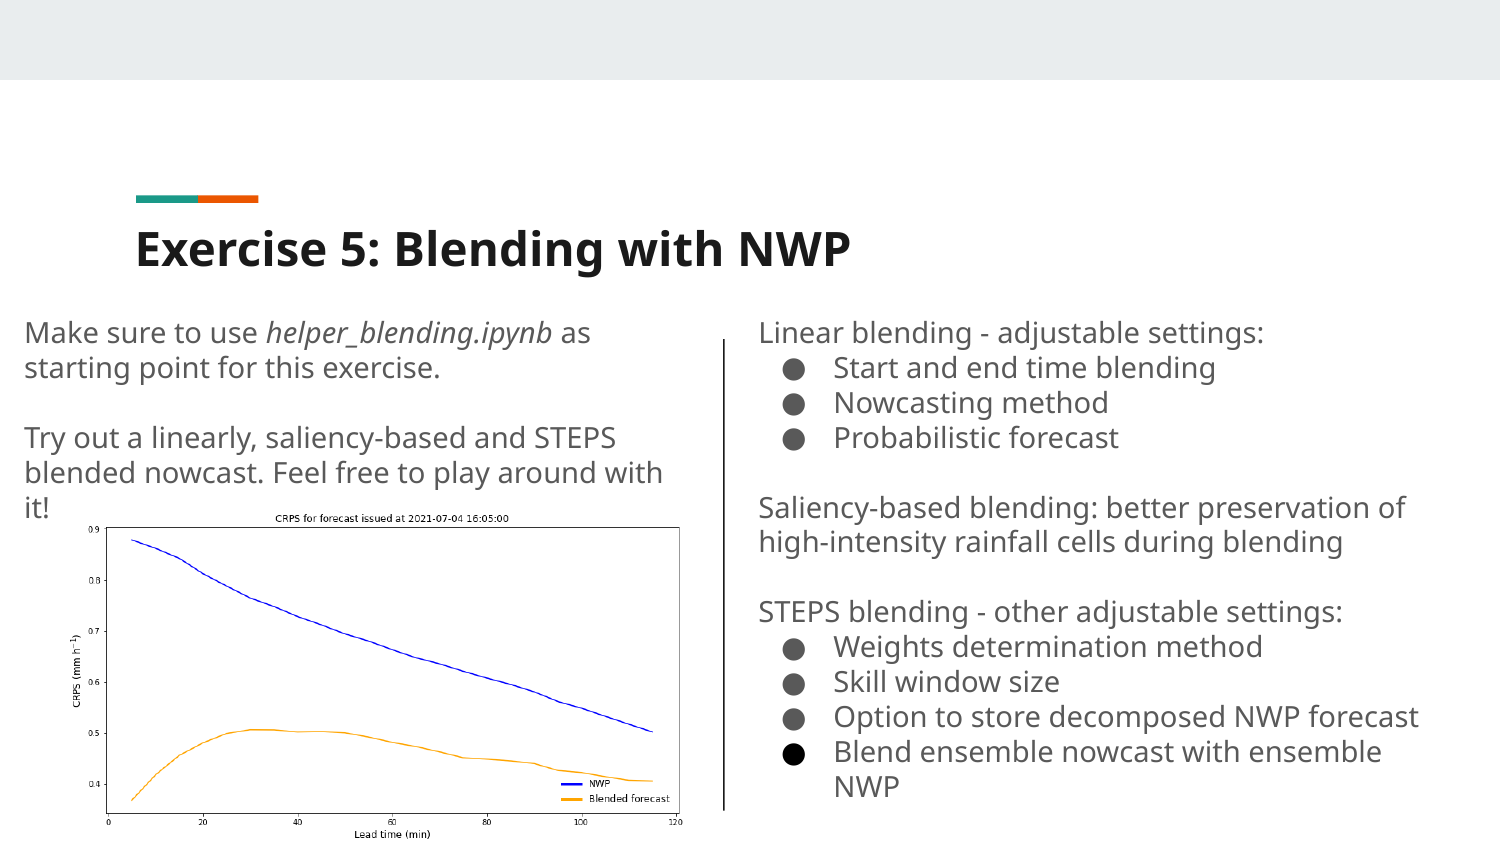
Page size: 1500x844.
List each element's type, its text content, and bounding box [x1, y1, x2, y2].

title Exercise 5: Blending with NWP [119, 203, 1381, 292]
picture [62, 509, 691, 844]
text_box Linear blending - adjustable settings: Start and end time blending Nowcasting method Probabilistic forecast Saliency-based blending: better preservation of high-intensity rainfall cells during blending STEPS blending - other adjustable settings: Weights determination method Skill window size Option to store decomposed NWP forecast Blend ensemble nowcast with ensemble NWP [743, 299, 1439, 819]
text_box Make sure to use helper_blending.ipynb as starting point for this exercise. Try out a linearly, saliency-based and STEPS blended nowcast. Feel free to play around with it! [9, 299, 705, 539]
